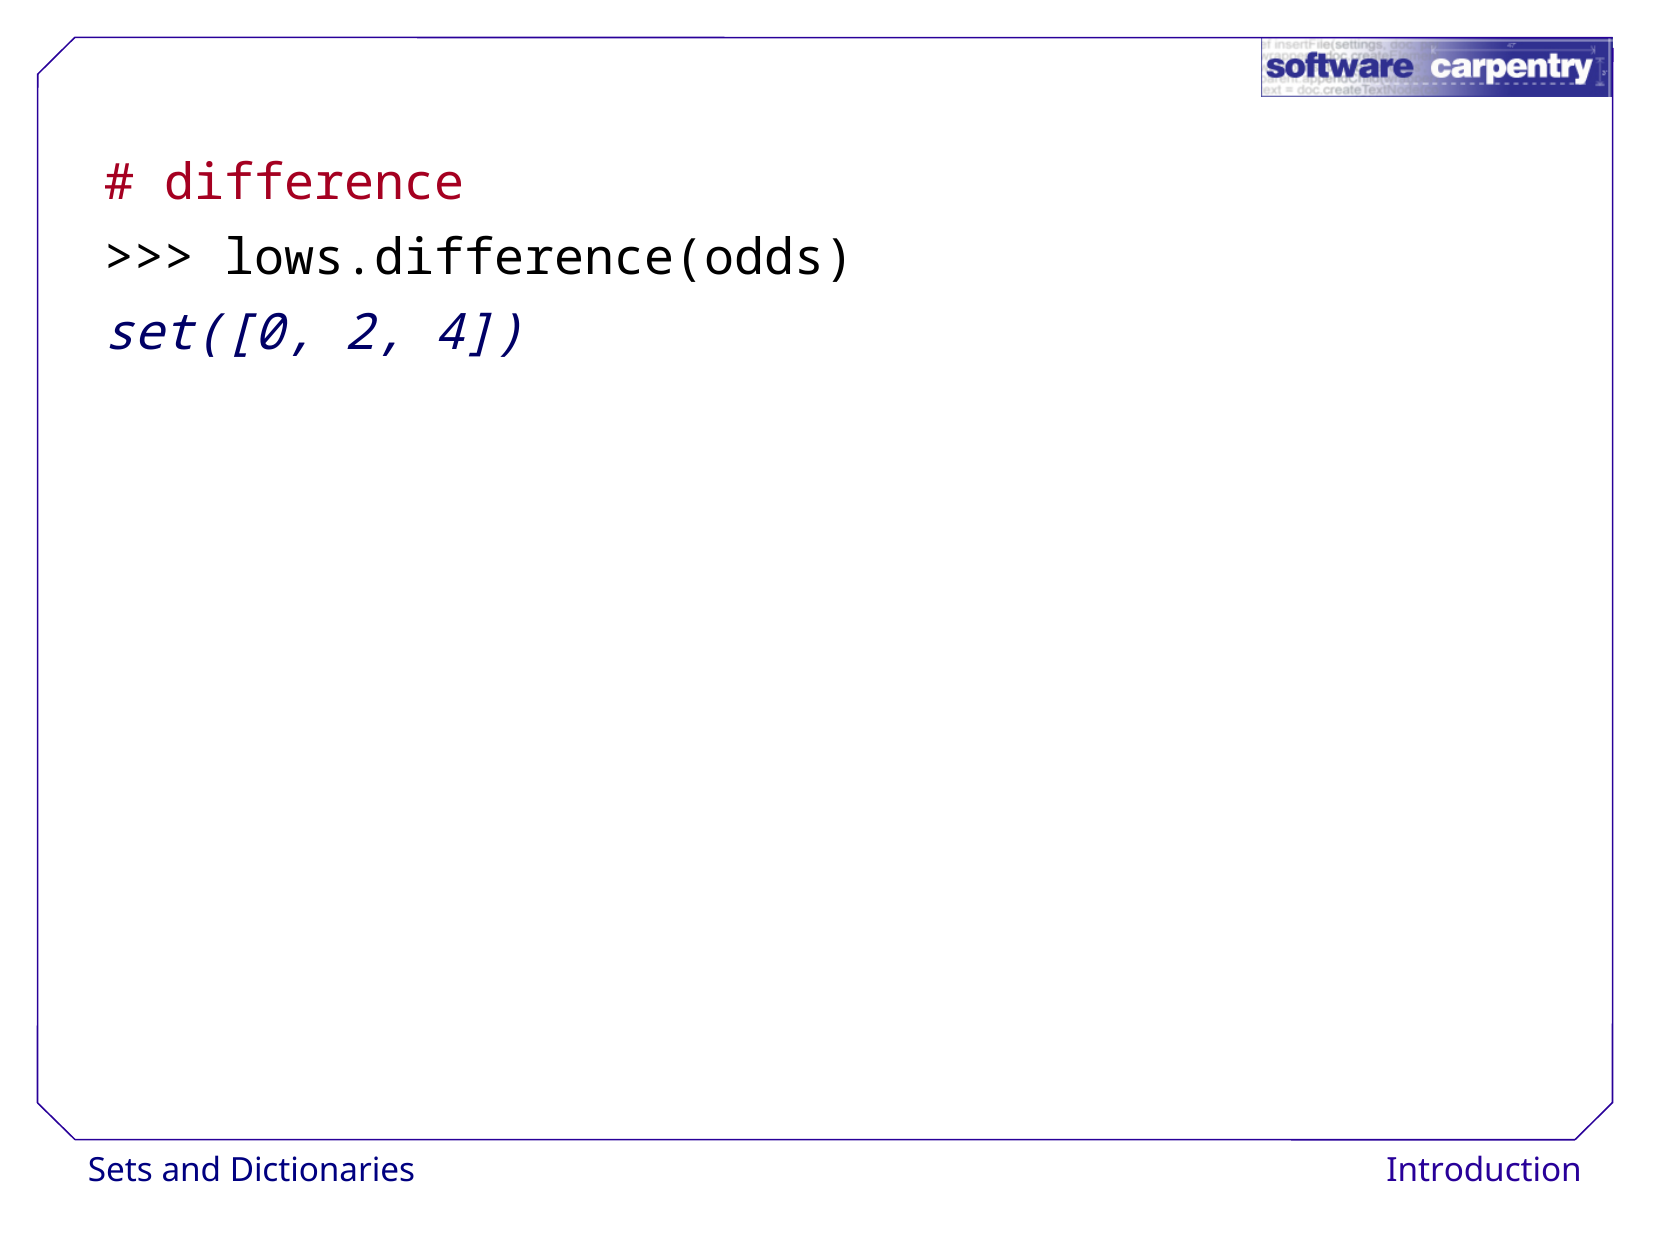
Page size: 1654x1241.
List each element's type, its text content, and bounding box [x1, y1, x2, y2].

text_box # difference >>> lows.difference(odds) set([0, 2, 4]) [89, 126, 1512, 971]
picture [1261, 39, 1613, 97]
